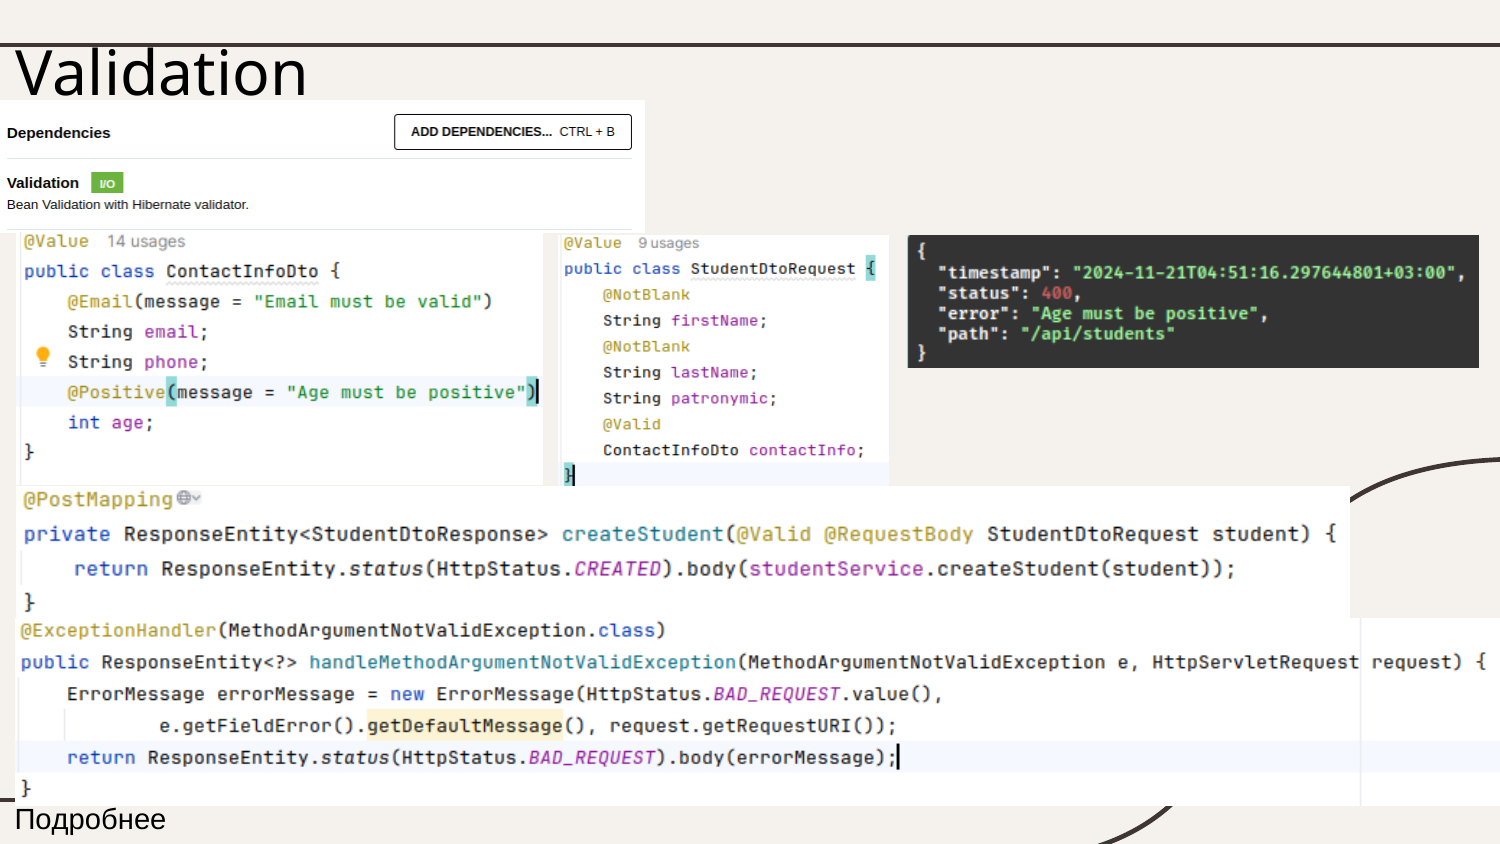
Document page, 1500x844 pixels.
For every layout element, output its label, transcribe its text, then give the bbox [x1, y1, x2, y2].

picture [905, 235, 1479, 368]
picture [0, 100, 645, 485]
text_box Подробнее [0, 792, 450, 844]
picture [15, 235, 1500, 806]
title Validation [0, 18, 767, 100]
